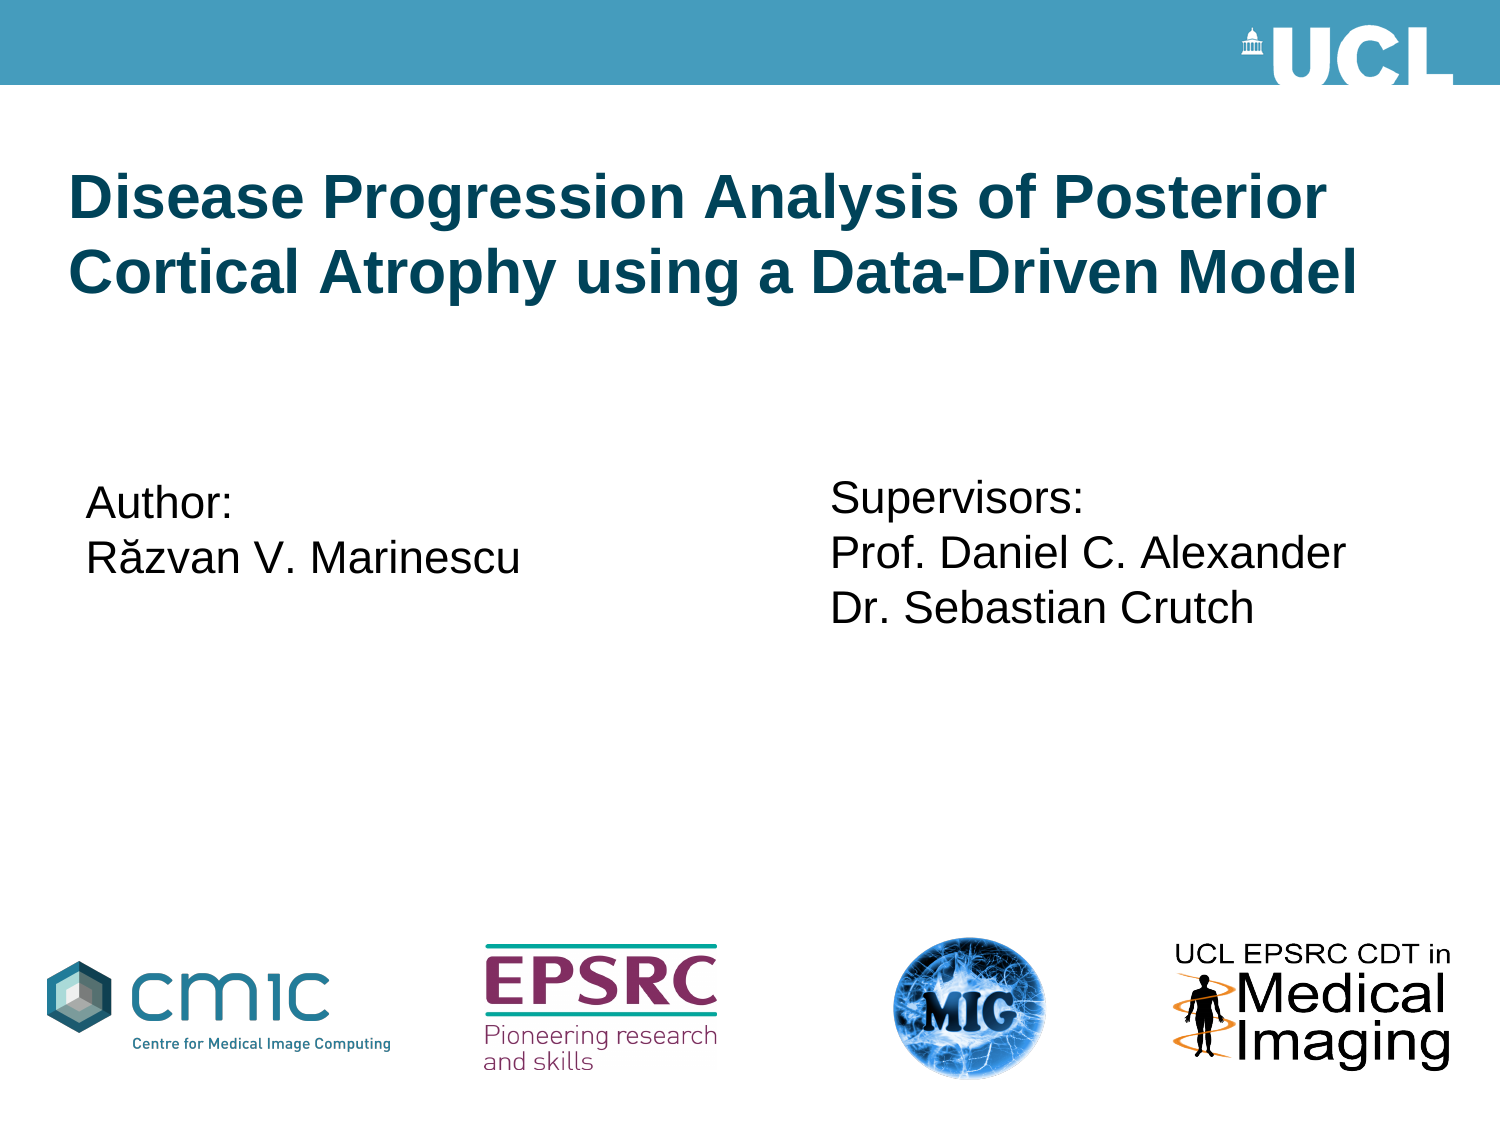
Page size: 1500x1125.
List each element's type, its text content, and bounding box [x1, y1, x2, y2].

picture [1157, 826, 1465, 1125]
picture [484, 944, 717, 1070]
text_box Author: Răzvan V. Marinescu [70, 465, 768, 591]
title Disease Progression Analysis of Posterior Cortical Atrophy using a Data-Driven Model [54, 148, 1447, 362]
picture [0, 0, 1500, 85]
subtitle [54, 441, 733, 898]
picture [47, 961, 390, 1052]
text_box Supervisors: Prof. Daniel C. Alexander Dr. Sebastian Crutch [814, 460, 1430, 641]
picture [876, 933, 1063, 1087]
